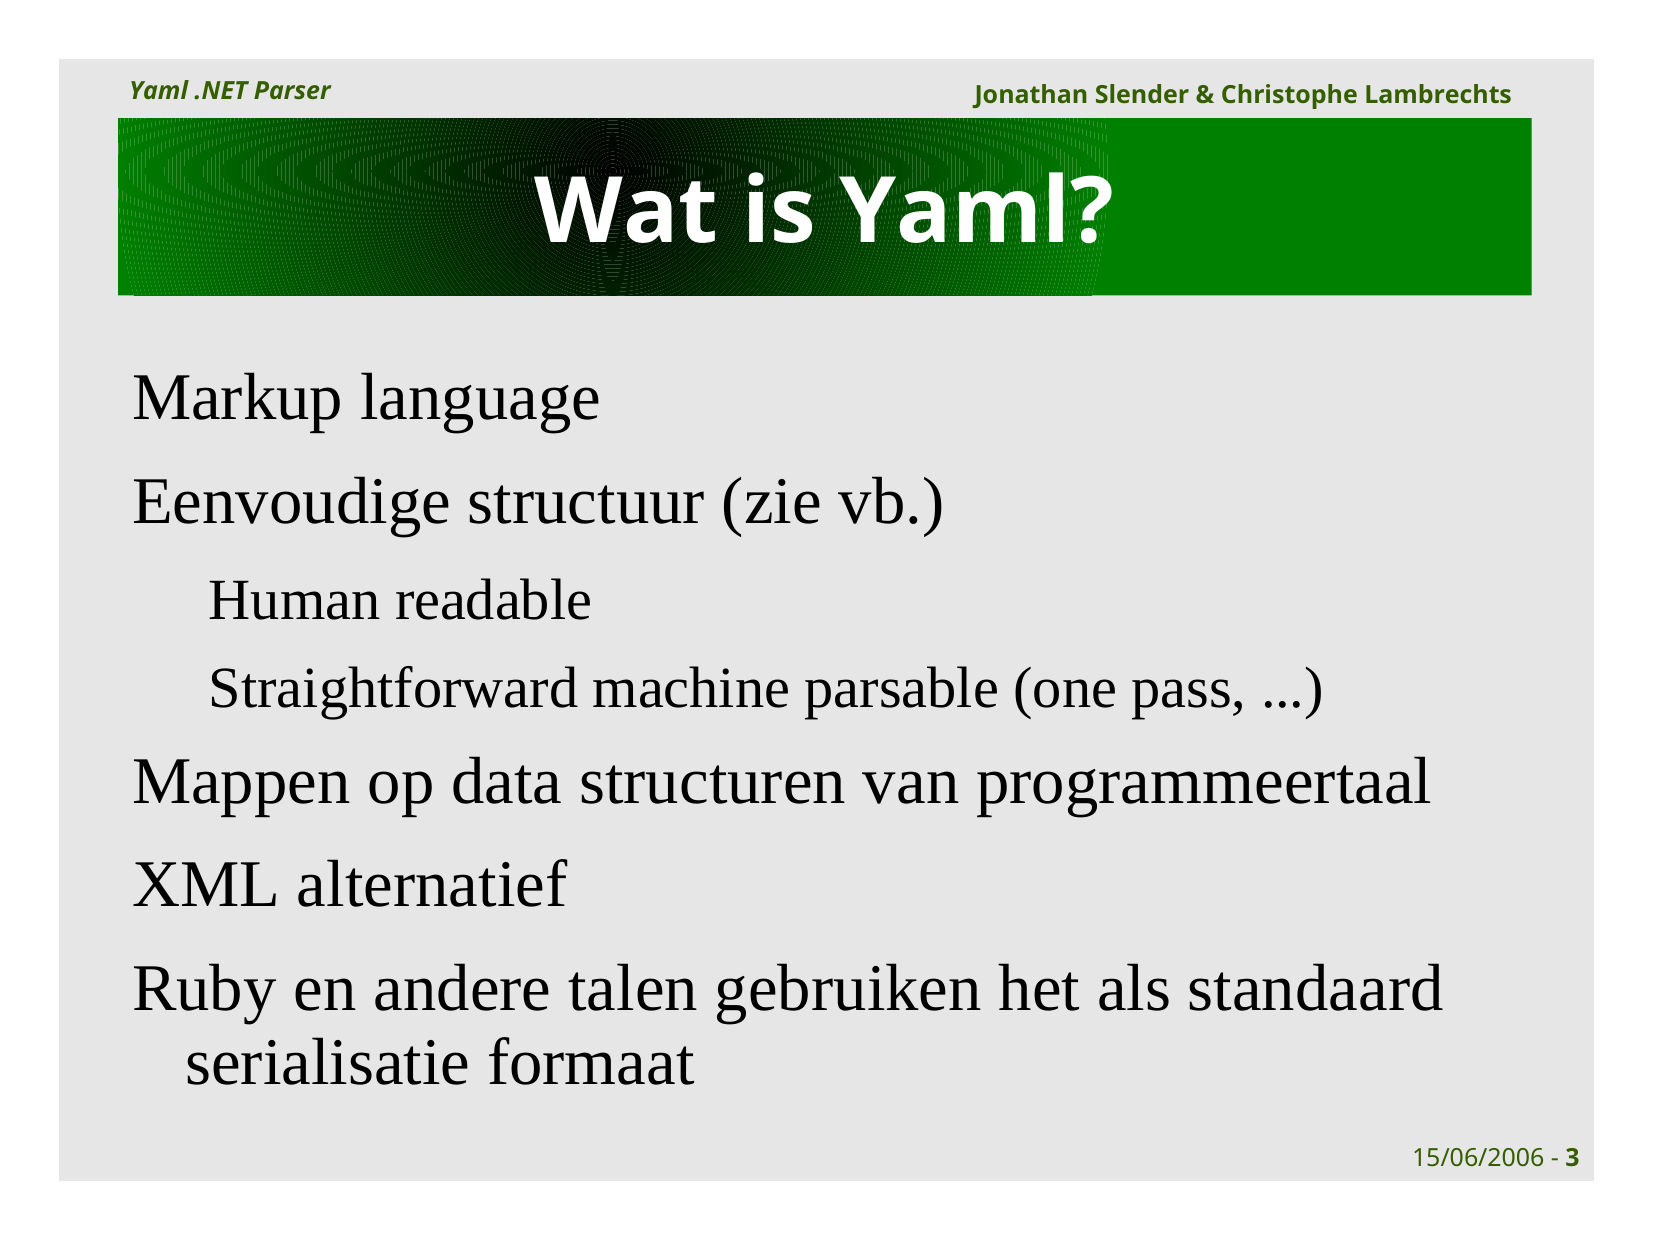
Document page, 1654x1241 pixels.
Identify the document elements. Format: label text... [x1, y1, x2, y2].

title Wat is Yaml? [118, 118, 1532, 296]
list Markup language Eenvoudige structuur (zie vb.) Human readable Straightforward machine parsable (one pass, ...) Mappen op data structuren van programmeertaal XML alternatief Ruby en andere talen gebruiken het als standaard serialisatie formaat [114, 360, 1528, 1101]
